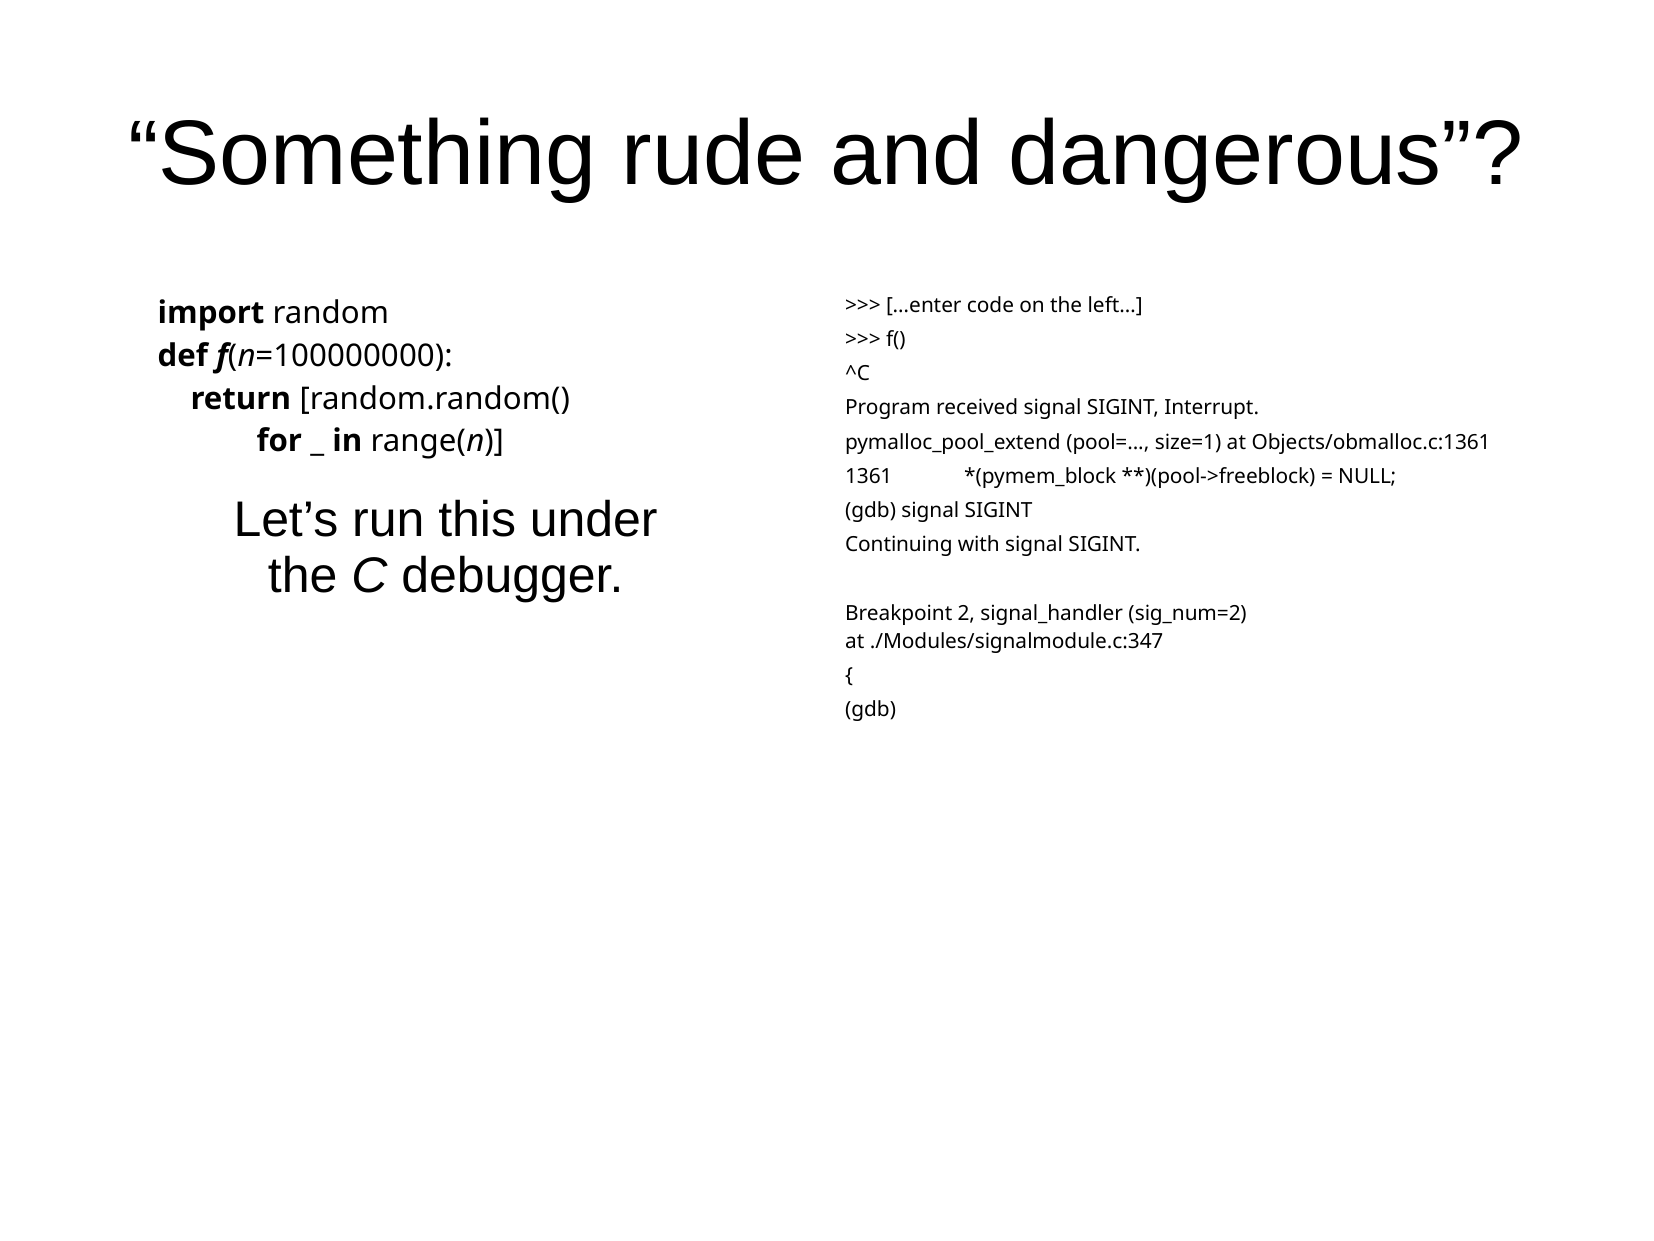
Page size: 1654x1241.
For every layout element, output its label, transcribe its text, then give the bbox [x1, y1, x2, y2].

list >>> […enter code on the left…] >>> f() ^C Program received signal SIGINT, Interrupt. pymalloc_pool_extend (pool=..., size=1) at Objects/obmalloc.c:1361 1361 *(pymem_block **)(pool->freeblock) = NULL; (gdb) signal SIGINT Continuing with signal SIGINT. Breakpoint 2, signal_handler (sig_num=2) at ./Modules/signalmodule.c:347 { (gdb) [845, 290, 1609, 1201]
title “Something rude and dangerous”? [82, 49, 1571, 257]
list import random def f(n=100000000): return [random.random() for _ in range(n)] Let’s run this under the C debugger. [82, 290, 809, 1201]
